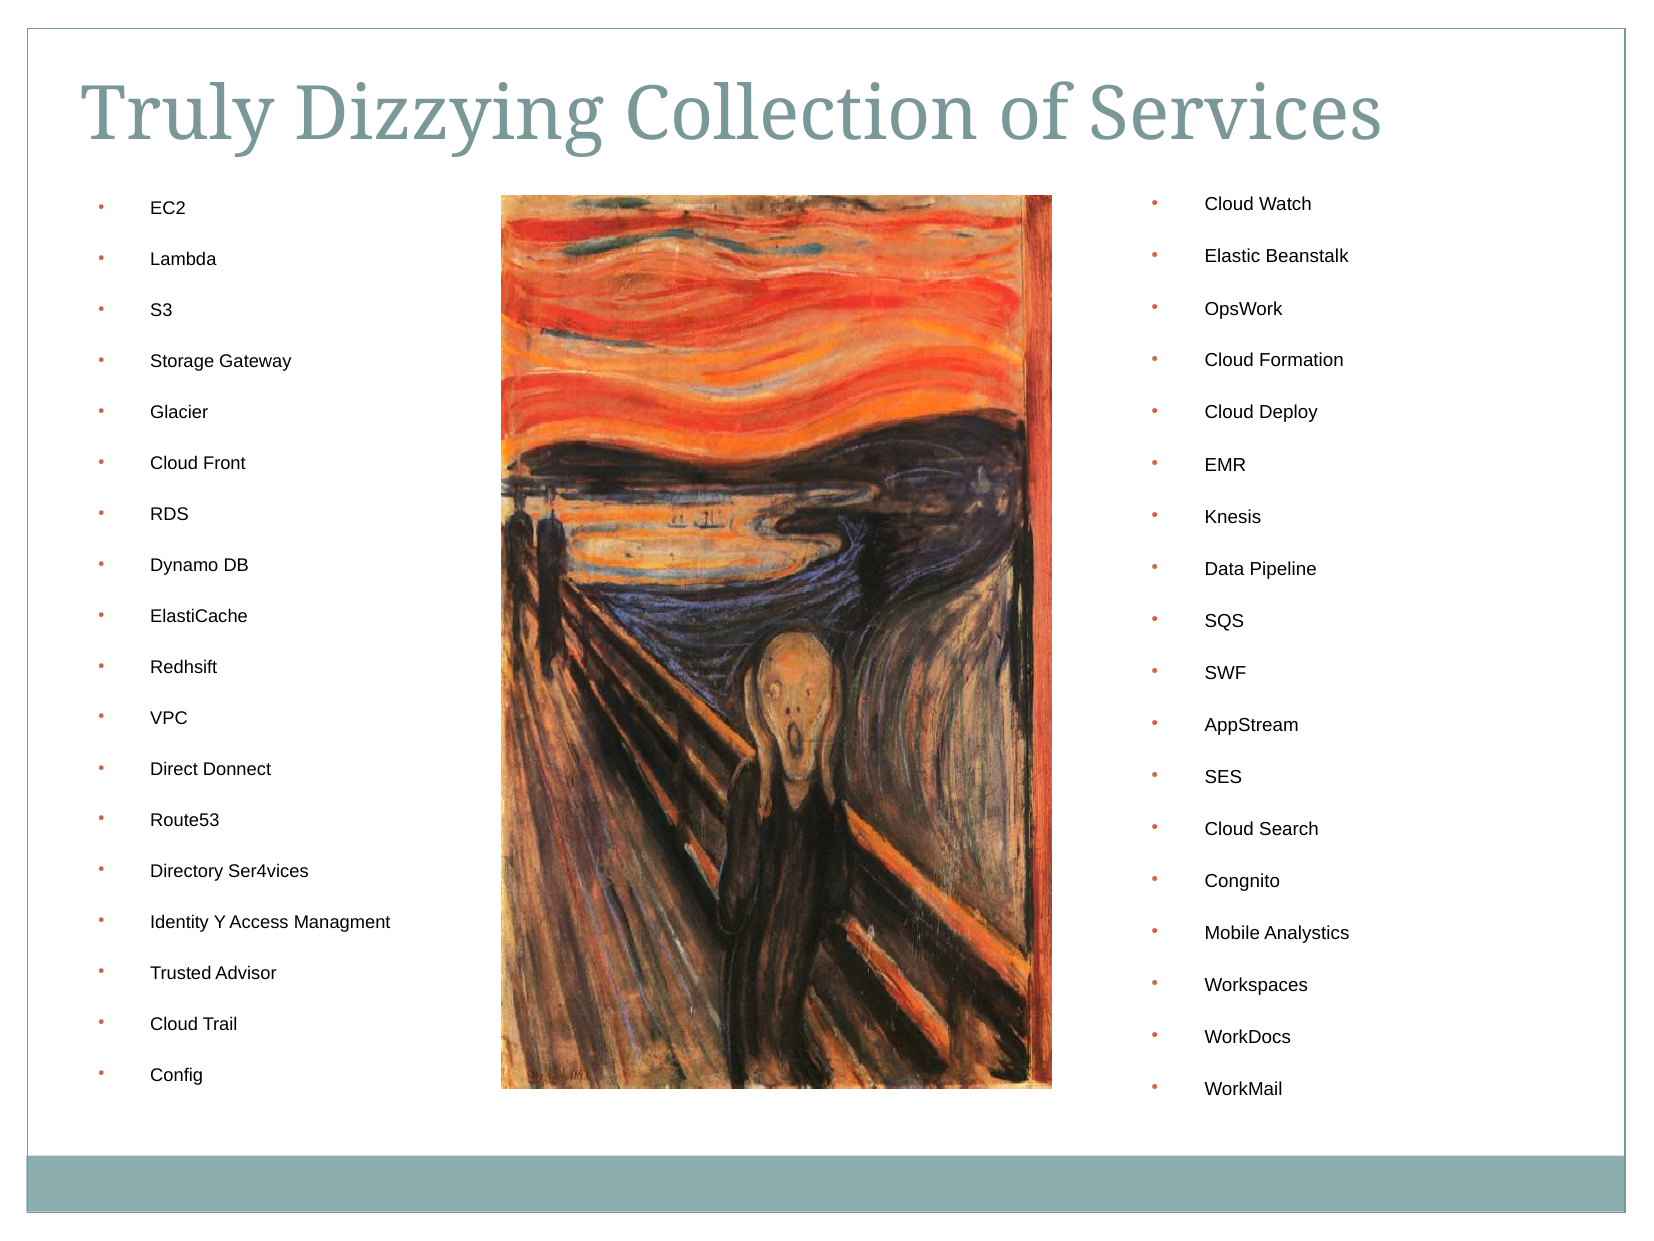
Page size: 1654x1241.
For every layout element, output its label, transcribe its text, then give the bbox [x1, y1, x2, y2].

picture [501, 195, 1052, 1089]
list EC2 Lambda S3 Storage Gateway Glacier Cloud Front RDS Dynamo DB ElastiCache Redhsift VPC Direct Donnect Route53 Directory Ser4vices Identity Y Access Managment Trusted Advisor Cloud Trail Config [64, 188, 461, 1096]
list Cloud Watch Elastic Beanstalk OpsWork Cloud Formation Cloud Deploy EMR Knesis Data Pipeline SQS SWF AppStream SES Cloud Search Congnito Mobile Analystics Workspaces WorkDocs WorkMail [1117, 183, 1590, 1114]
title Truly Dizzying Collection of Services [64, 0, 1553, 163]
